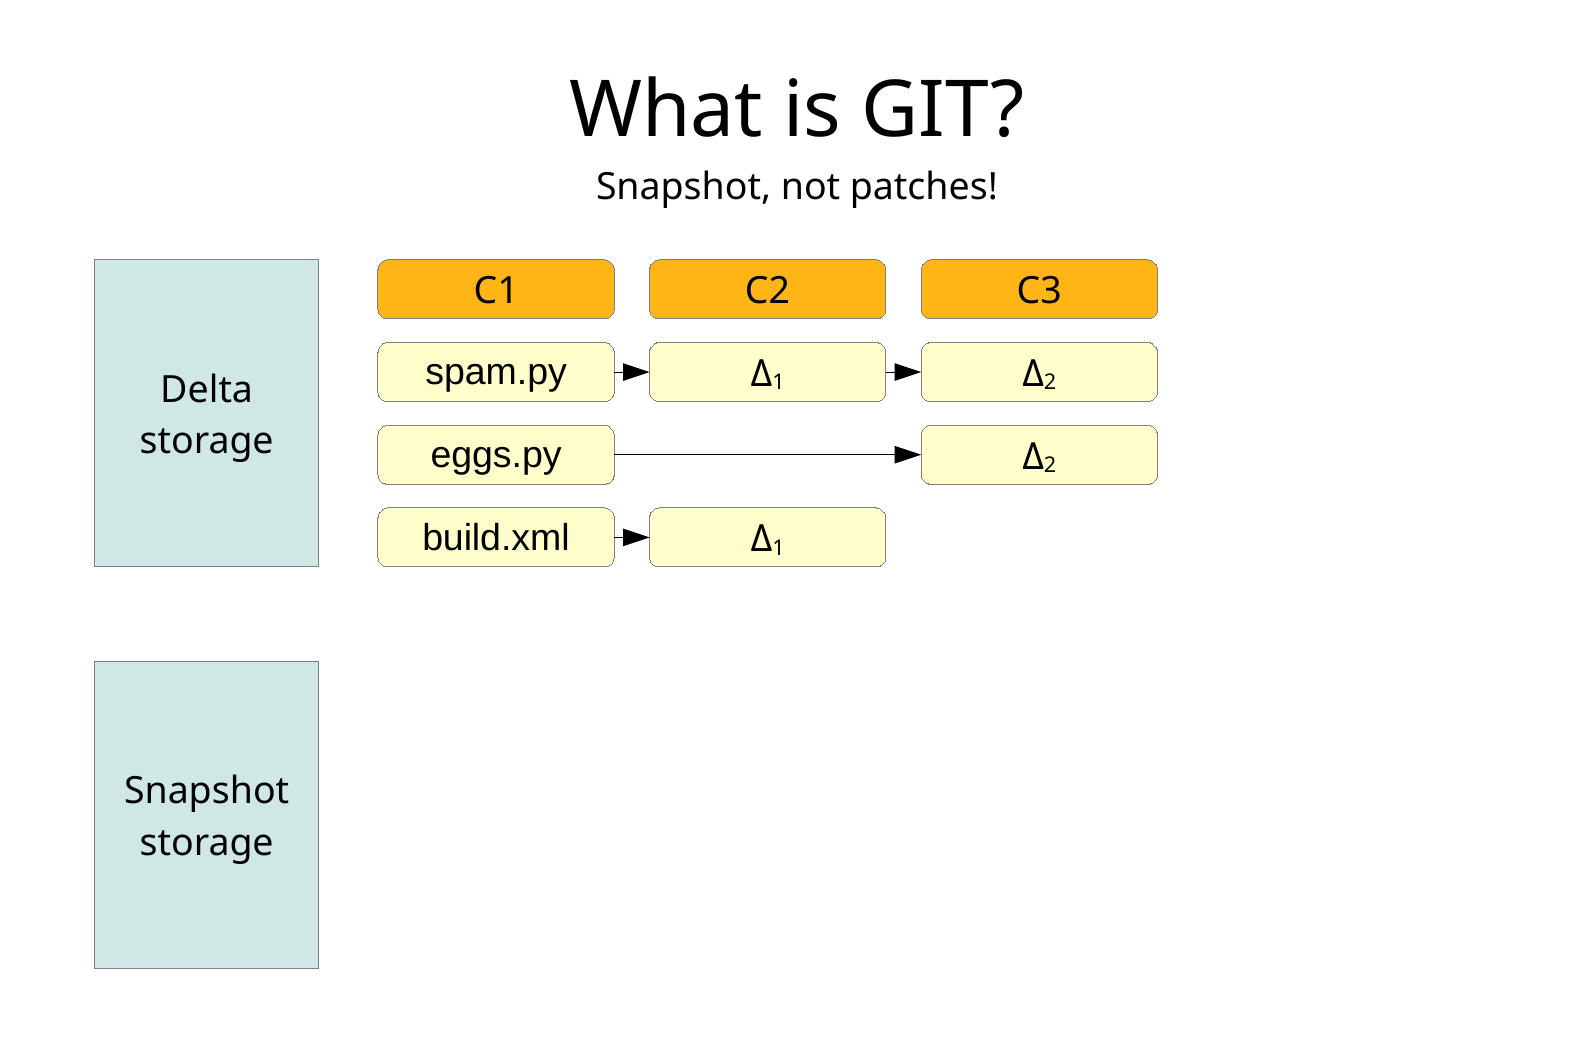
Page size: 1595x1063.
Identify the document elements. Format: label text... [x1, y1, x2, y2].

text_box Snapshot storage [94, 661, 319, 969]
text_box Δ1 [649, 507, 886, 567]
text_box spam.py [377, 342, 615, 402]
text_box C2 [649, 259, 886, 319]
text_box C1 [377, 259, 615, 319]
text_box Δ1 [649, 342, 886, 402]
text_box Δ2 [921, 425, 1158, 485]
title What is GIT? Snapshot, not patches! [79, 42, 1515, 220]
text_box Δ2 [921, 342, 1158, 402]
text_box eggs.py [377, 425, 615, 485]
text_box build.xml [377, 507, 615, 567]
text_box Delta storage [94, 259, 319, 567]
text_box C3 [921, 259, 1158, 319]
